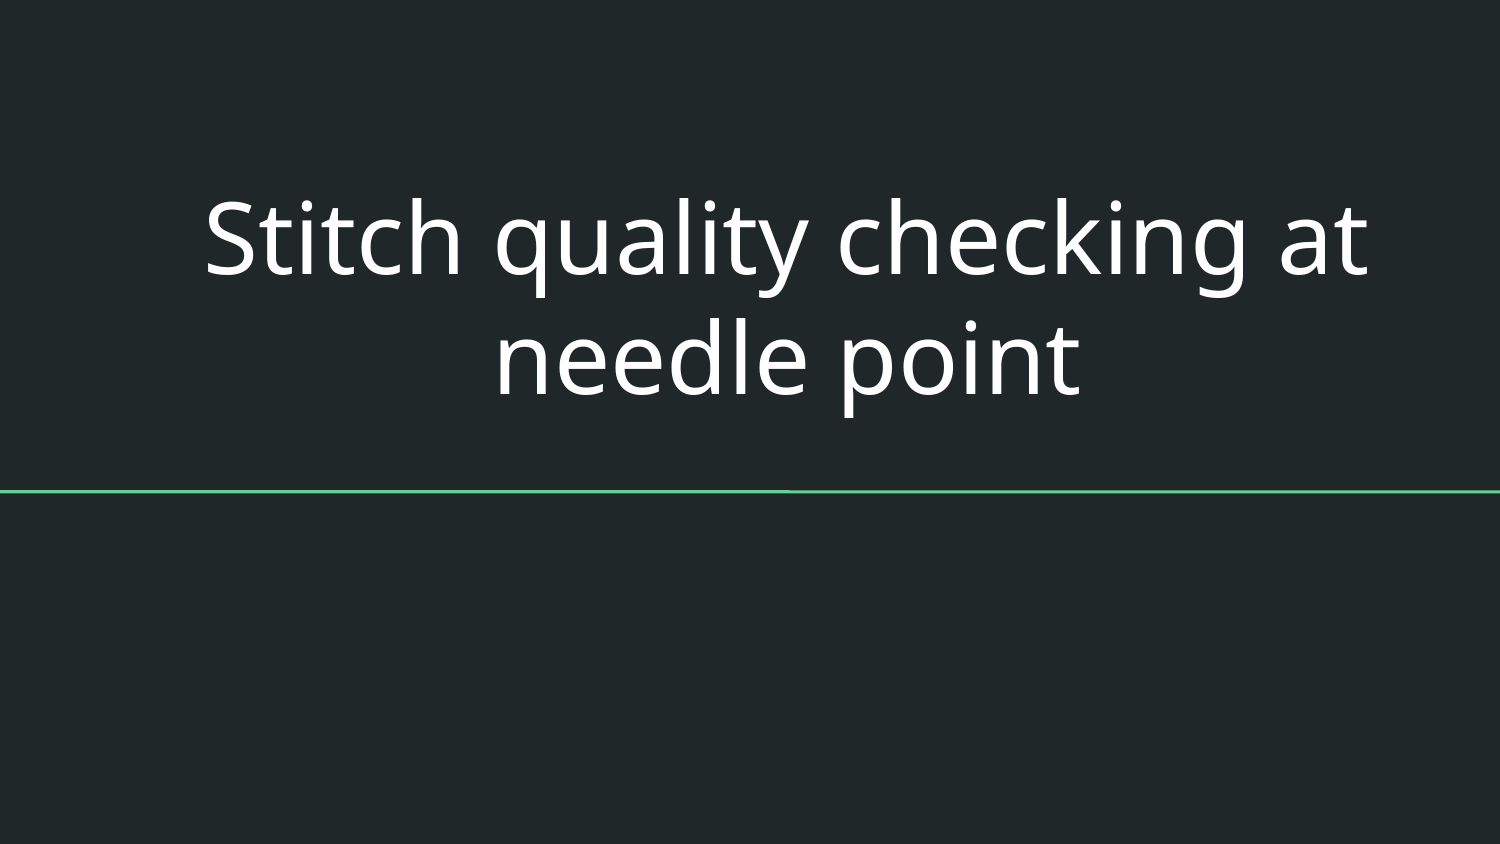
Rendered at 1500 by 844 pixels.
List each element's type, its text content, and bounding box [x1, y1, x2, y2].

subtitle Stitch quality checking at needle point [51, 159, 1449, 635]
